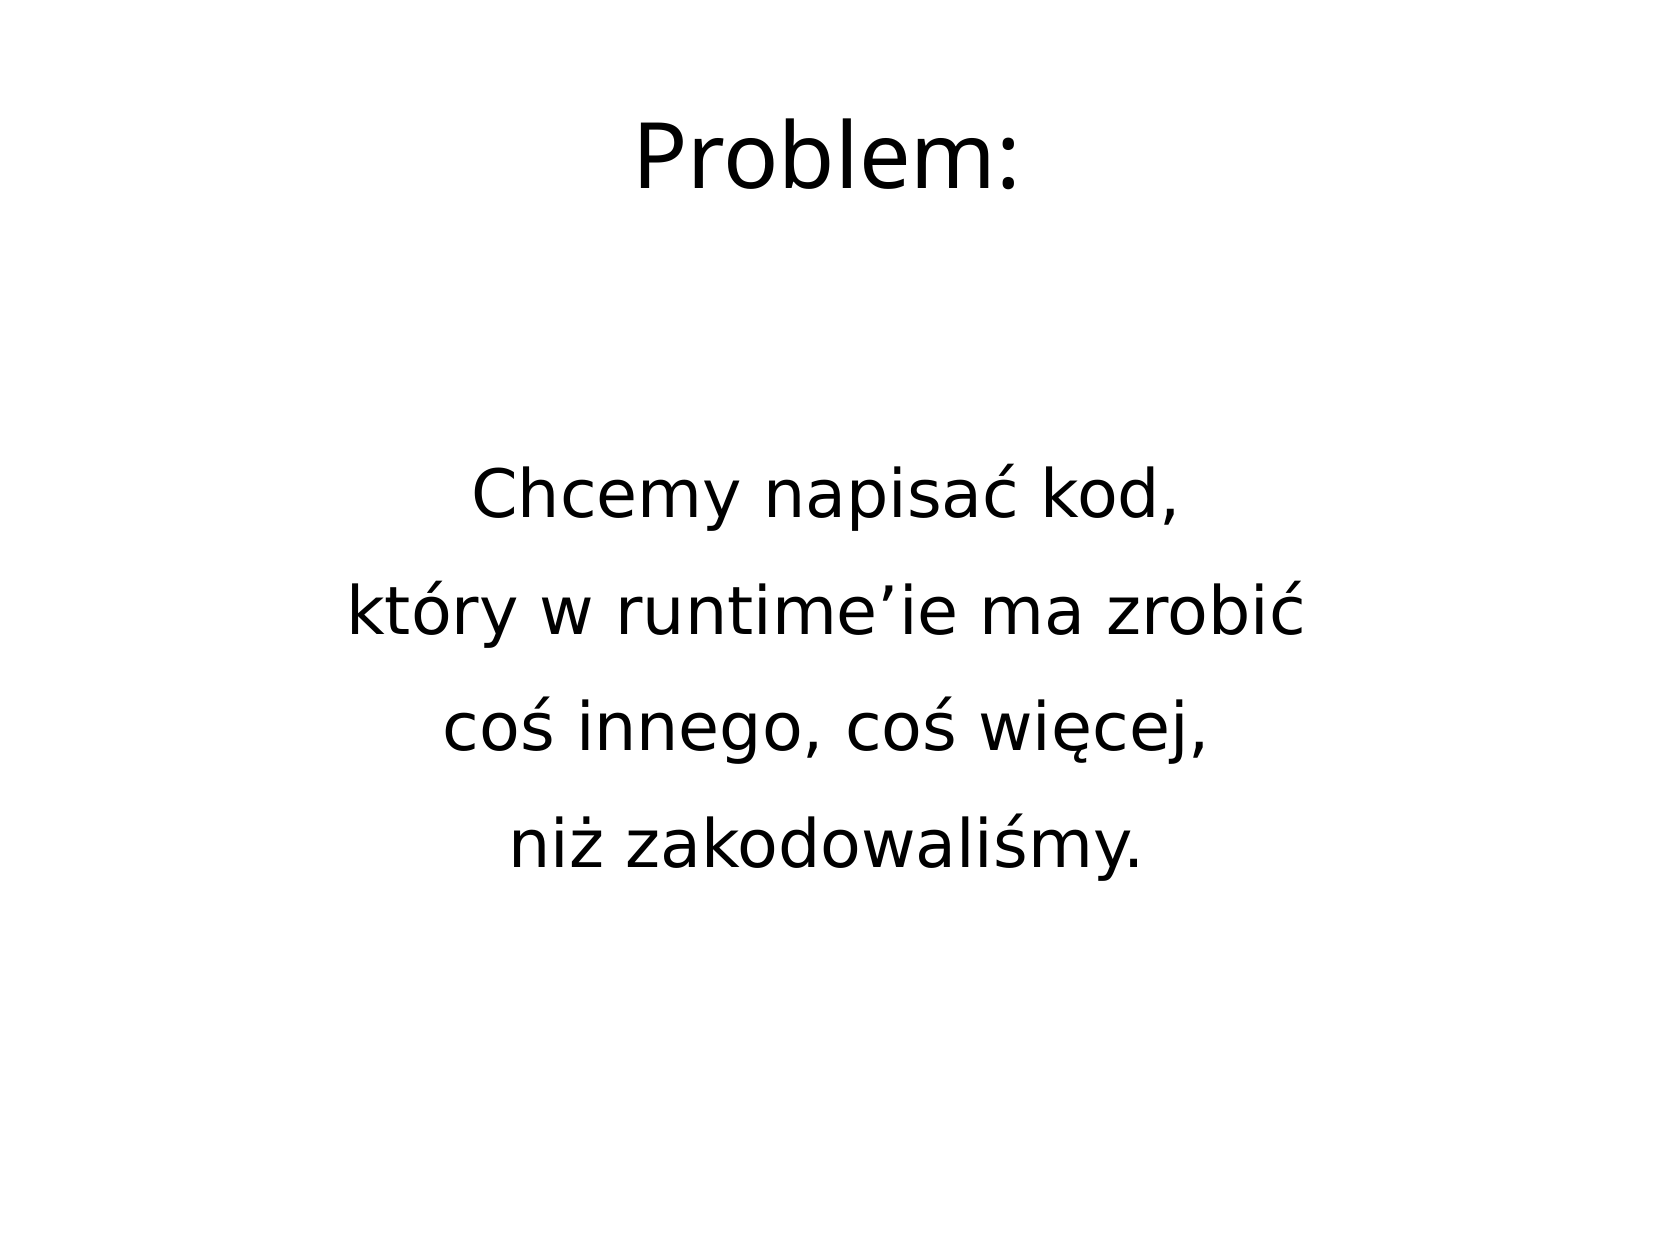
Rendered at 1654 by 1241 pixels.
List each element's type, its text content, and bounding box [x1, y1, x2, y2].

title Problem: [82, 49, 1571, 257]
subtitle Chcemy napisać kod, który w runtime’ie ma zrobić coś innego, coś więcej, niż zakodowaliśmy. [82, 290, 1571, 1010]
